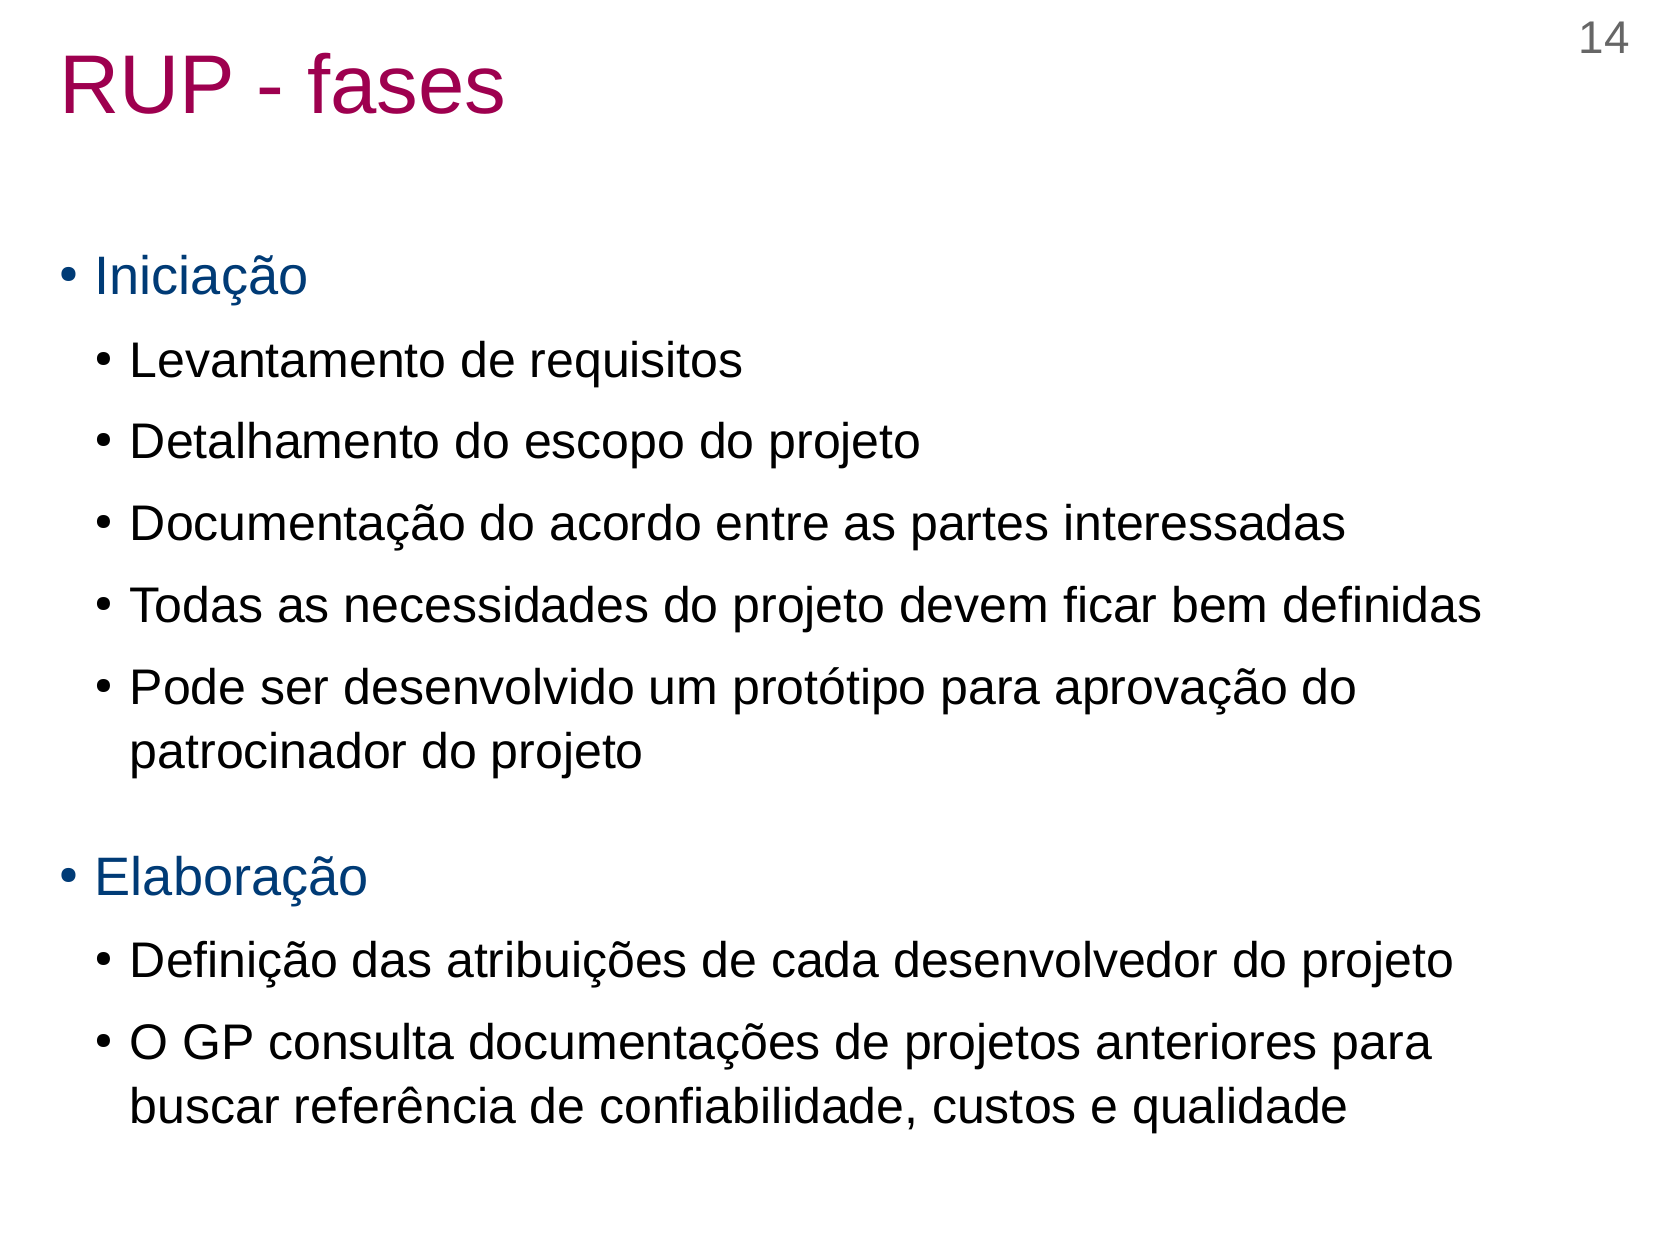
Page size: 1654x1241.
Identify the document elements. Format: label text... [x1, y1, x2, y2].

list Iniciação Levantamento de requisitos Detalhamento do escopo do projeto Documentação do acordo entre as partes interessadas Todas as necessidades do projeto devem ficar bem definidas Pode ser desenvolvido um protótipo para aprovação do patrocinador do projeto Elaboração Definição das atribuições de cada desenvolvedor do projeto O GP consulta documentações de projetos anteriores para buscar referência de confiabilidade, custos e qualidade [59, 236, 1595, 1211]
title RUP - fases [59, 29, 1595, 148]
